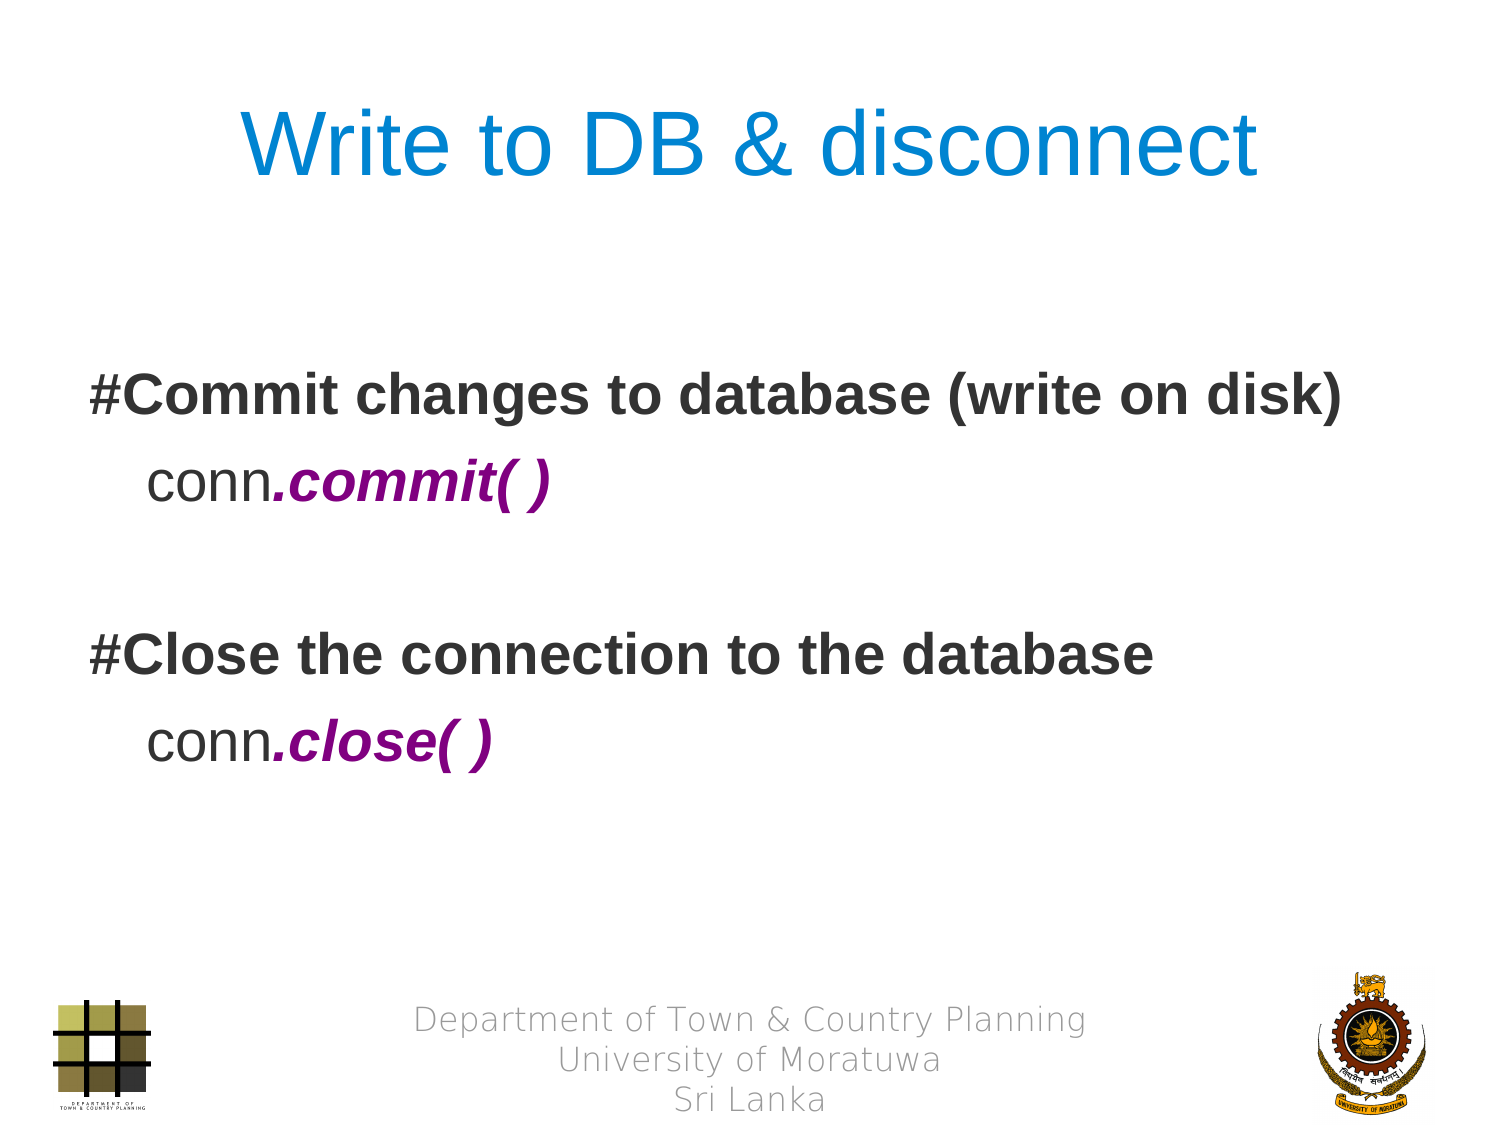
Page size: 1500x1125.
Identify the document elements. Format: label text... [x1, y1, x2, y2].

title Write to DB & disconnect [75, 45, 1426, 233]
picture [53, 1000, 151, 1110]
list #Commit changes to database (write on disk) conn.commit( ) #Close the connection to the database conn.close( ) [75, 262, 1426, 916]
picture [1312, 966, 1435, 1125]
